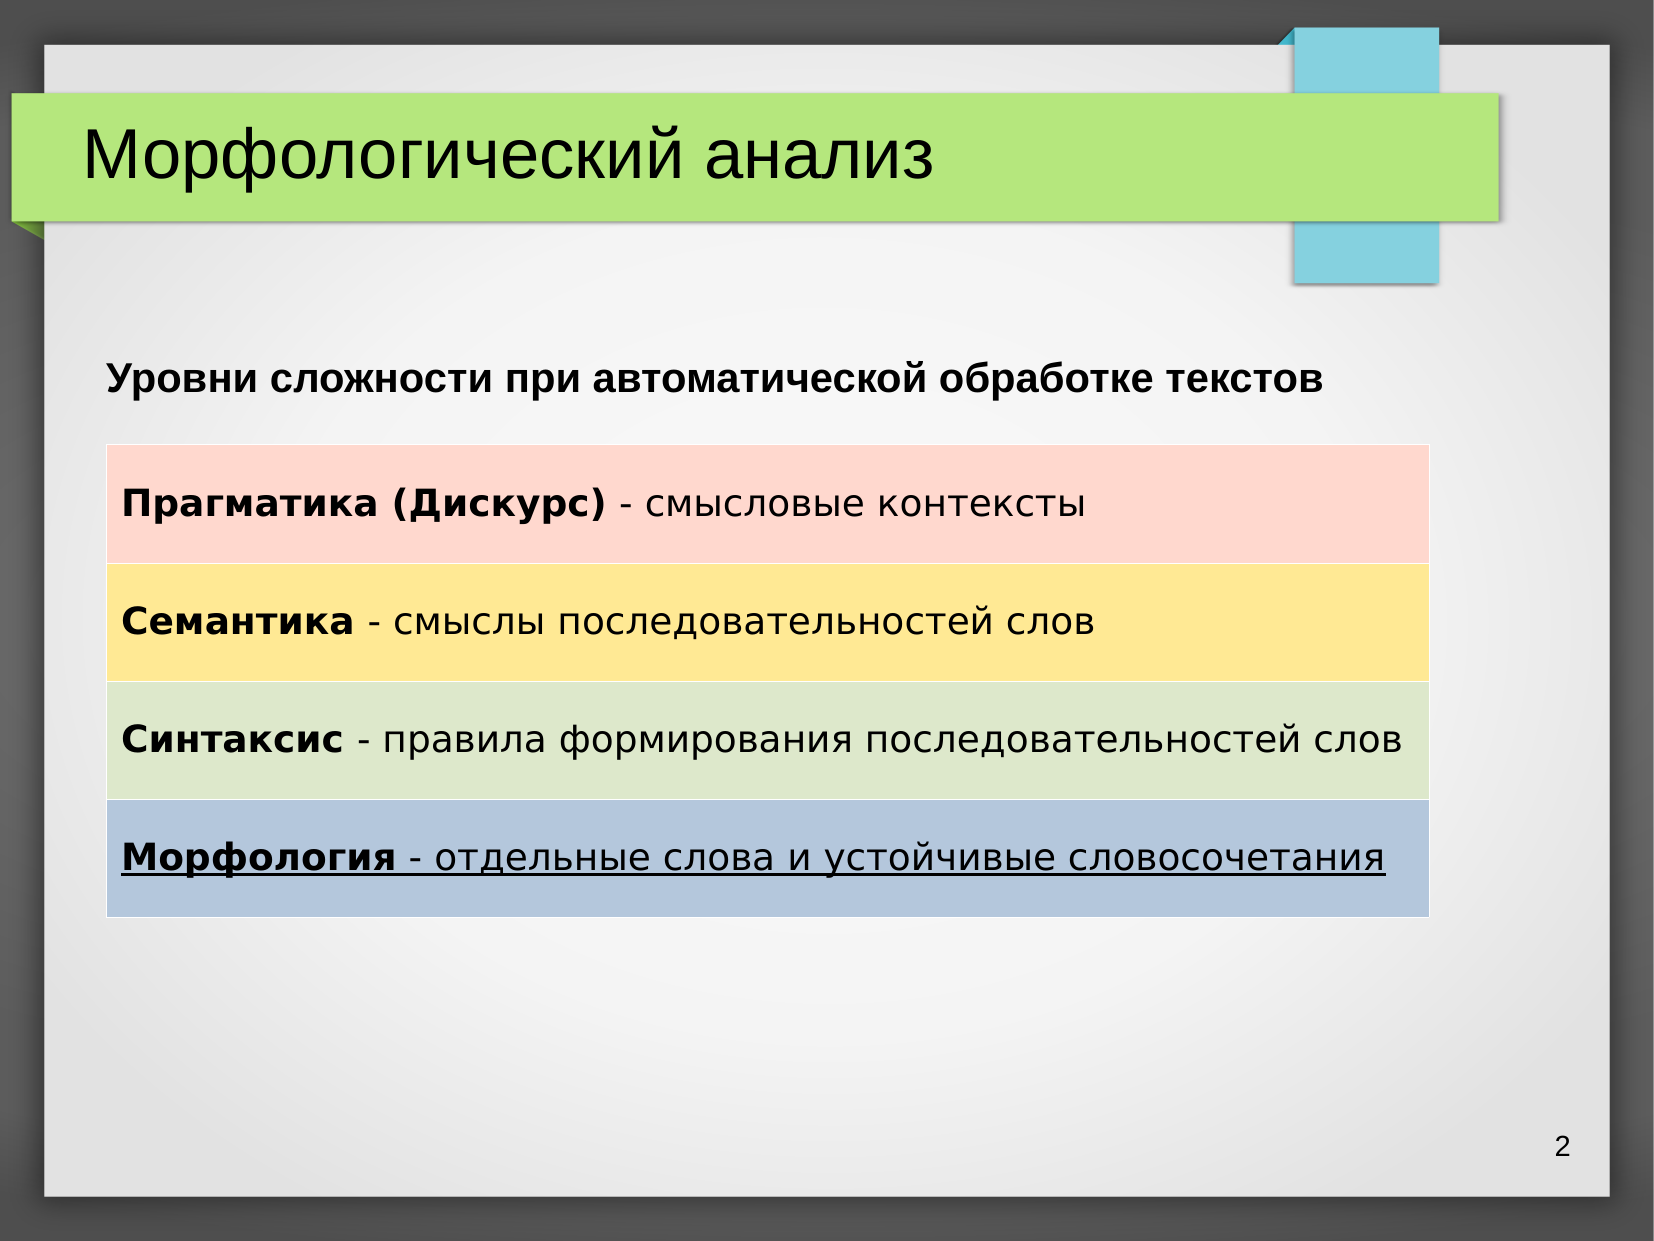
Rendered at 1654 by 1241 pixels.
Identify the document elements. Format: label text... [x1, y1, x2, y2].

title Морфологический анализ [82, 114, 993, 194]
table_cell Морфология - отдельные слова и устойчивые словосочетания [107, 800, 1429, 917]
text_box Уровни сложности при автоматической обработке текстов [106, 354, 1560, 401]
table_cell Семантика - смыслы последовательностей слов [107, 564, 1429, 681]
table_header Прагматика (Дискурс) - смысловые контексты [107, 445, 1429, 563]
table_cell Синтаксис - правила формирования последовательностей слов [107, 682, 1429, 799]
picture [0, 0, 1654, 1241]
